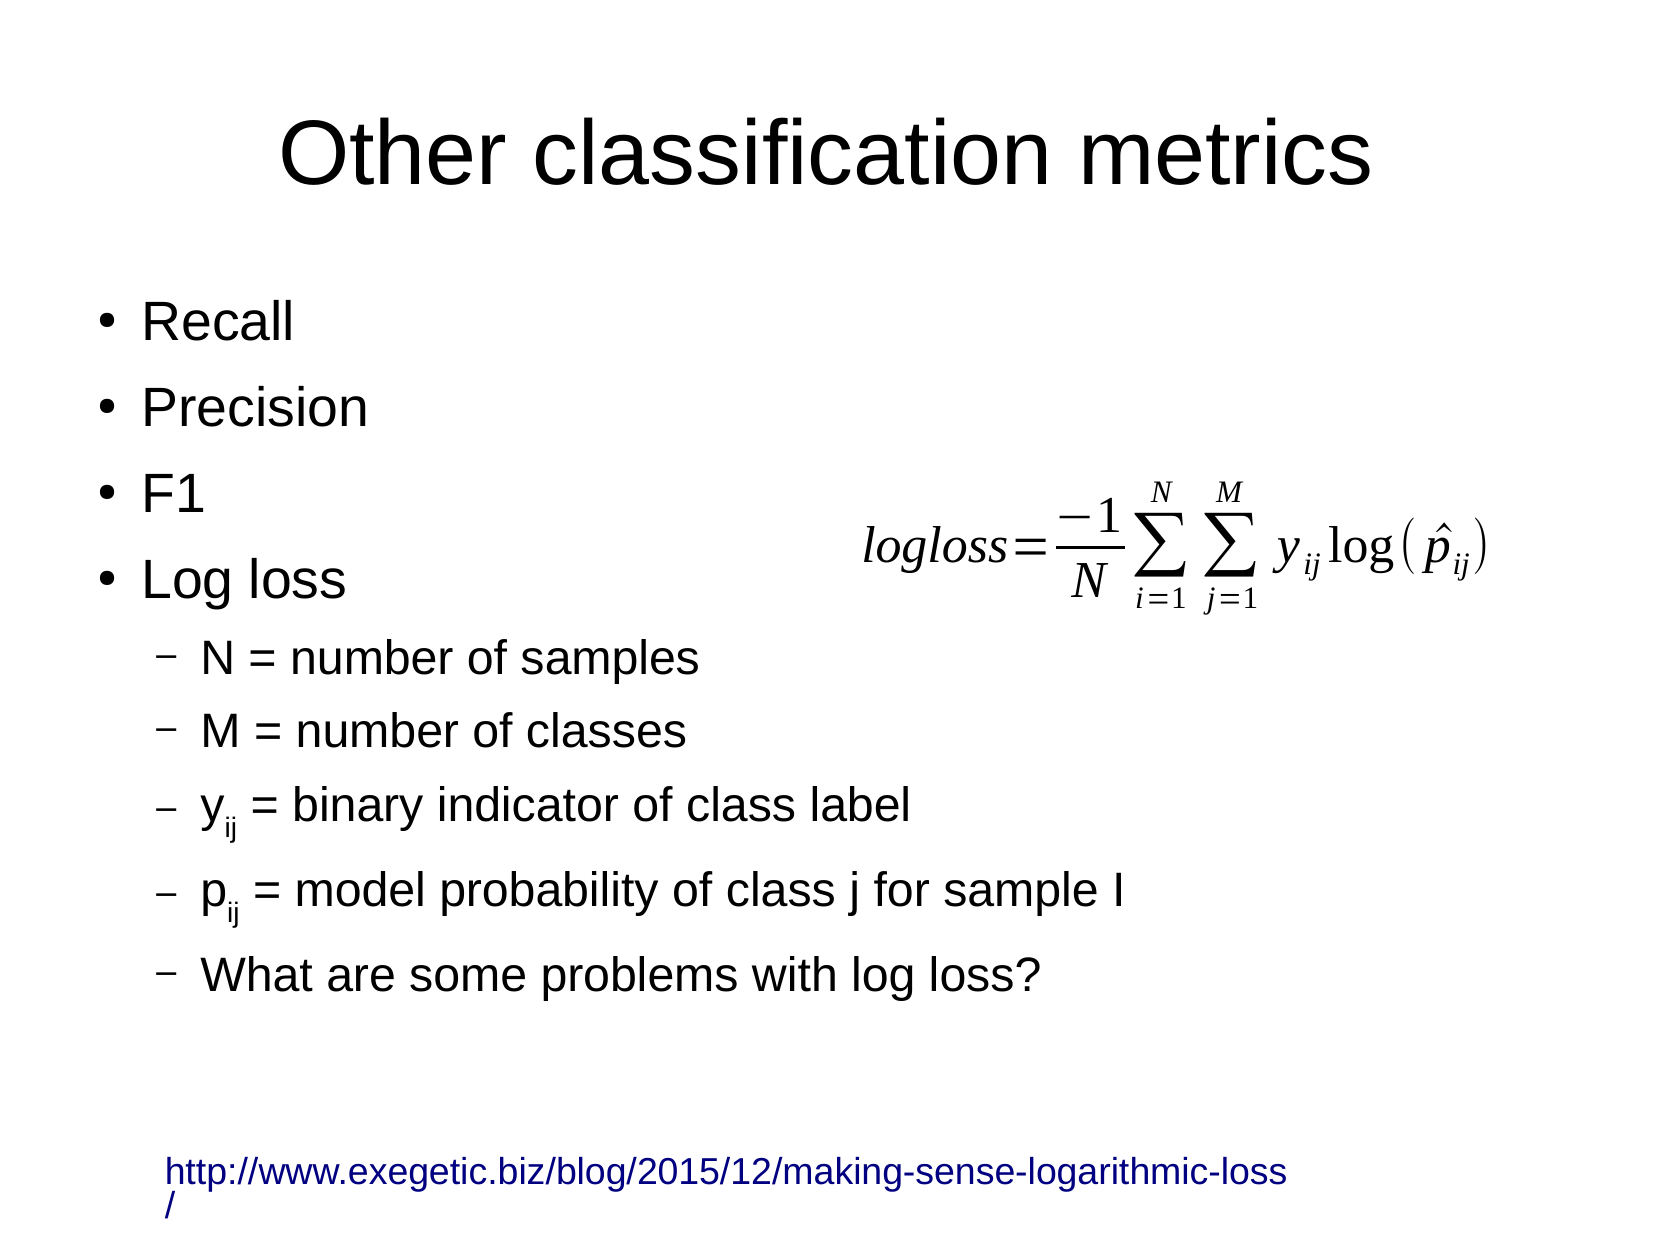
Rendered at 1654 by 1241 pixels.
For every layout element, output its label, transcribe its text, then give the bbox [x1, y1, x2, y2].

title Other classification metrics [82, 49, 1571, 257]
text_box http://www.exegetic.biz/blog/2015/12/making-sense-logarithmic-loss/ [150, 1143, 1313, 1201]
chart [855, 474, 1497, 616]
list Recall Precision F1 Log loss N = number of samples M = number of classes yij = binary indicator of class label pij = model probability of class j for sample I What are some problems with log loss? [82, 290, 1571, 1010]
